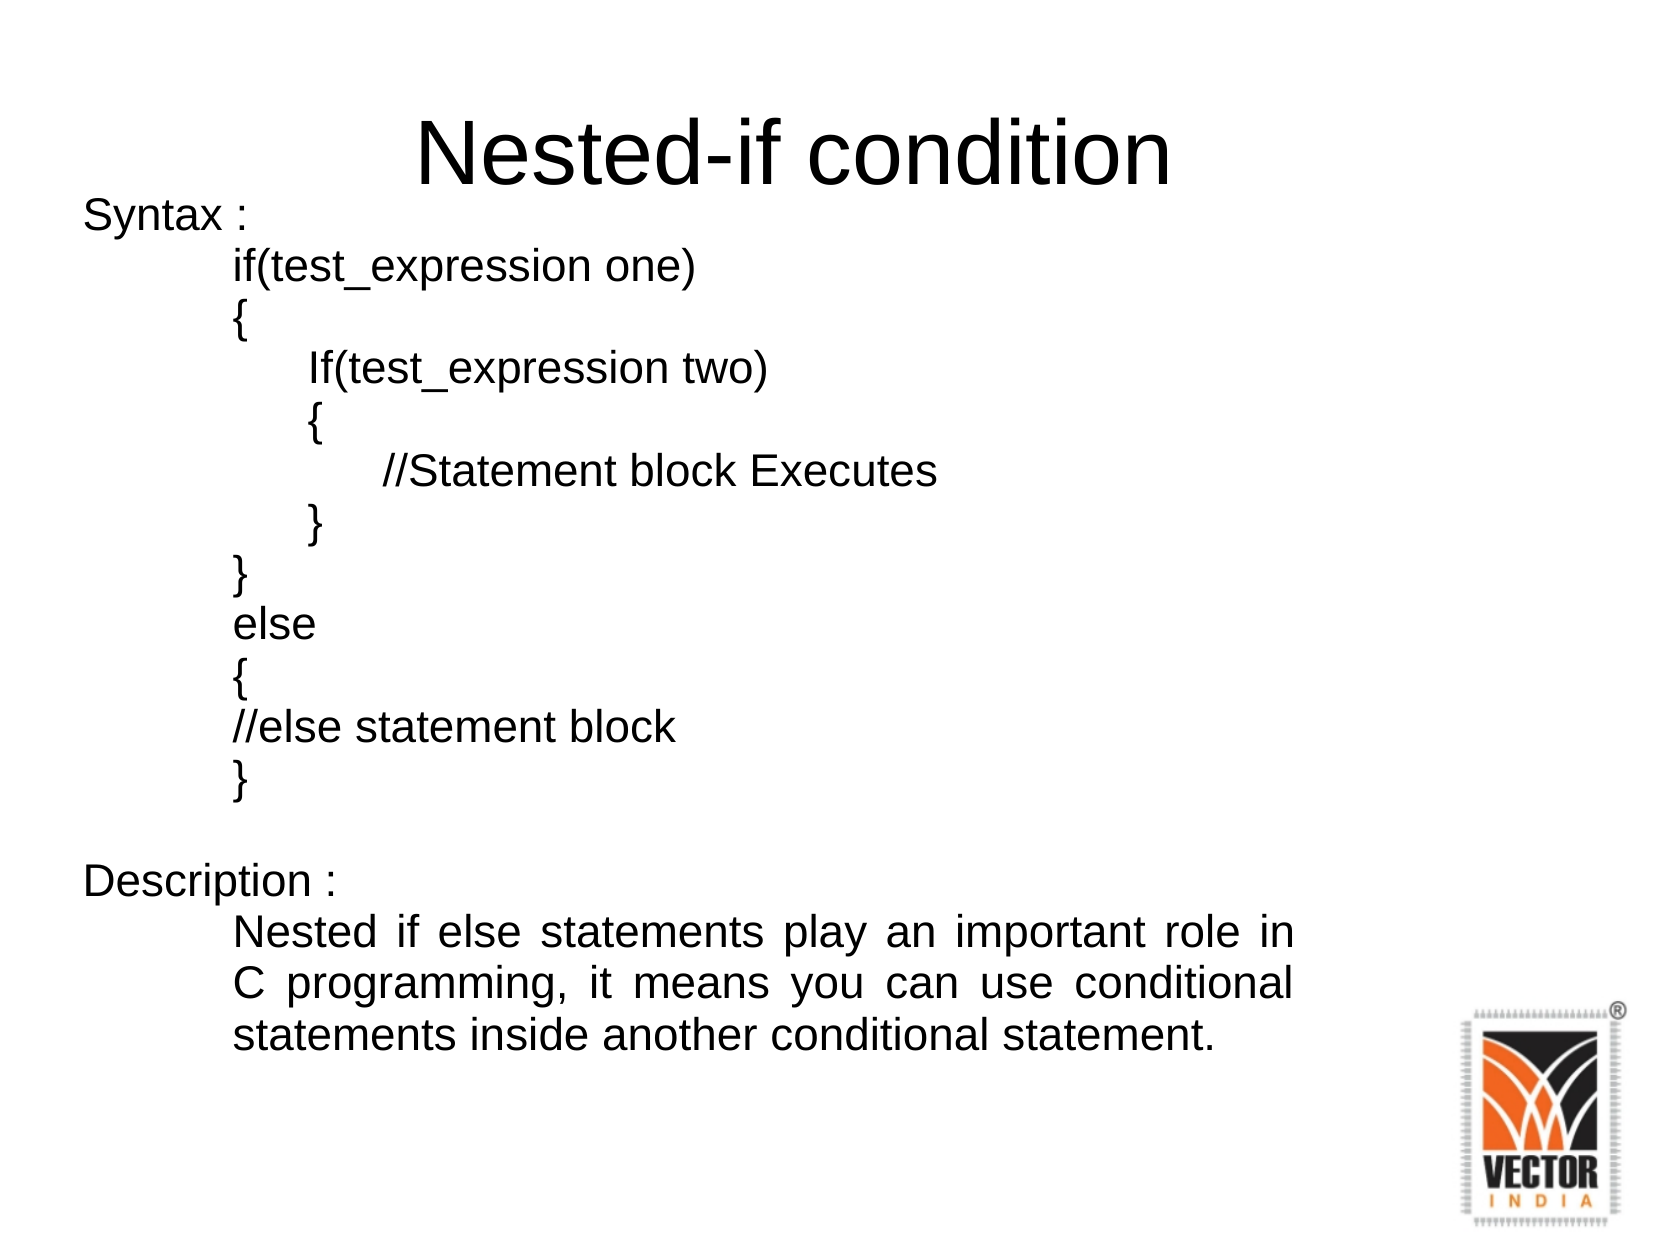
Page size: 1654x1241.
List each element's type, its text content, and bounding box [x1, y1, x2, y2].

picture [1432, 996, 1654, 1237]
subtitle Syntax : if(test_expression one) { If(test_expression two) { //Statement block Executes } } else { //else statement block } Description : Nested if else statements play an important role in C programming, it means you can use conditional statements inside another conditional statement. [82, 0, 1571, 1241]
